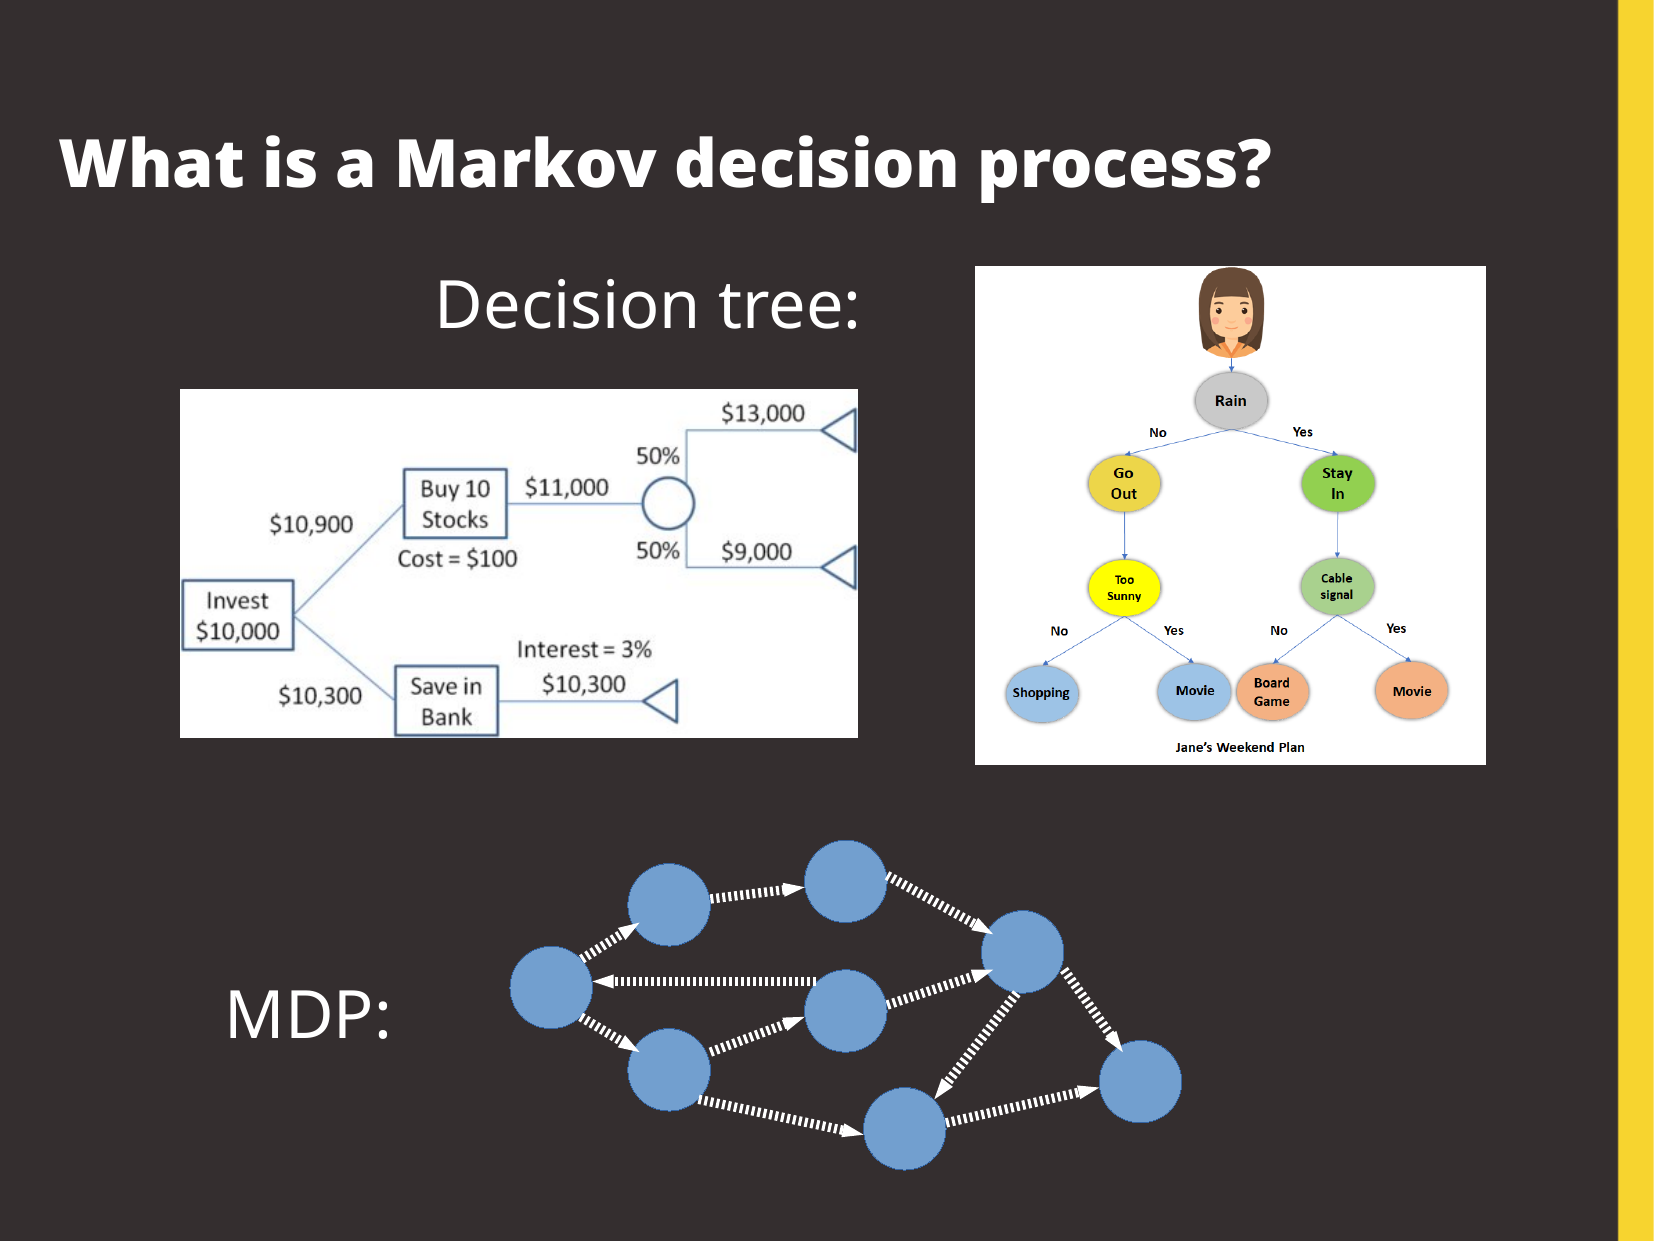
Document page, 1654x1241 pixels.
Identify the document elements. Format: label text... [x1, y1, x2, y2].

text_box [627, 863, 711, 947]
title What is a Markov decision process? [59, 59, 1595, 207]
text_box [804, 969, 888, 1053]
text_box [627, 1028, 711, 1112]
text_box [1099, 1040, 1182, 1123]
text_box [509, 946, 593, 1029]
text_box [981, 910, 1064, 994]
text_box [804, 840, 888, 923]
picture [0, 0, 1654, 1241]
text_box Decision tree: [420, 250, 1126, 421]
text_box MDP: [210, 960, 436, 1053]
text_box [863, 1087, 947, 1171]
